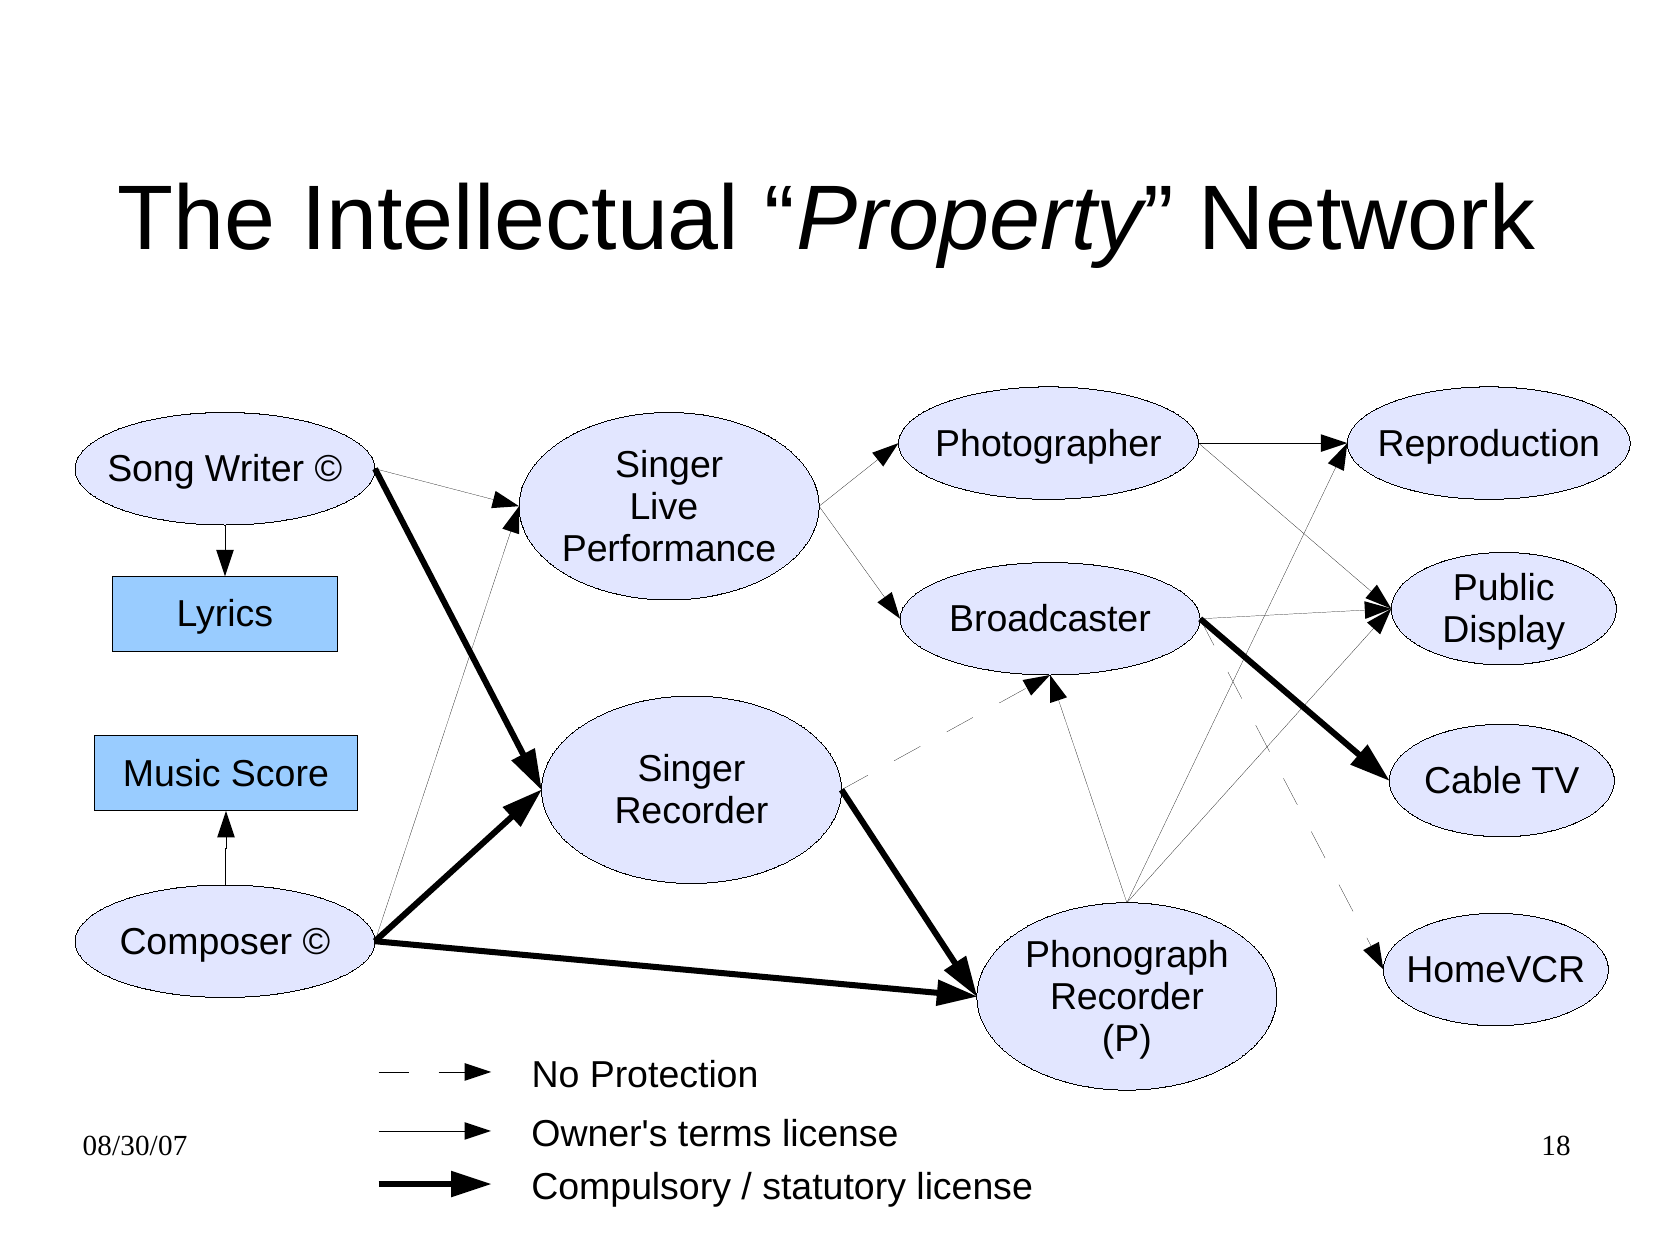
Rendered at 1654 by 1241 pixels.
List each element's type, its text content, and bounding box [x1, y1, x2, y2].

text_box Phonograph Recorder (P) [976, 902, 1277, 1091]
text_box No Protection [516, 1046, 1080, 1104]
text_box Song Writer © [75, 412, 375, 526]
text_box Photographer [898, 386, 1199, 500]
text_box Lyrics [112, 576, 338, 652]
text_box Composer © [75, 885, 375, 998]
text_box Reproduction [1347, 386, 1631, 500]
text_box Owner's terms license [516, 1105, 1080, 1163]
text_box Public Display [1391, 552, 1617, 665]
text_box Singer Live Performance [519, 412, 820, 600]
text_box Broadcaster [900, 562, 1200, 675]
text_box Singer Recorder [541, 696, 842, 884]
text_box Music Score [94, 735, 358, 811]
text_box Cable TV [1389, 724, 1615, 837]
text_box Compulsory / statutory license [516, 1163, 1080, 1216]
title The Intellectual “Property” Network [82, 121, 1571, 315]
text_box HomeVCR [1383, 913, 1609, 1026]
